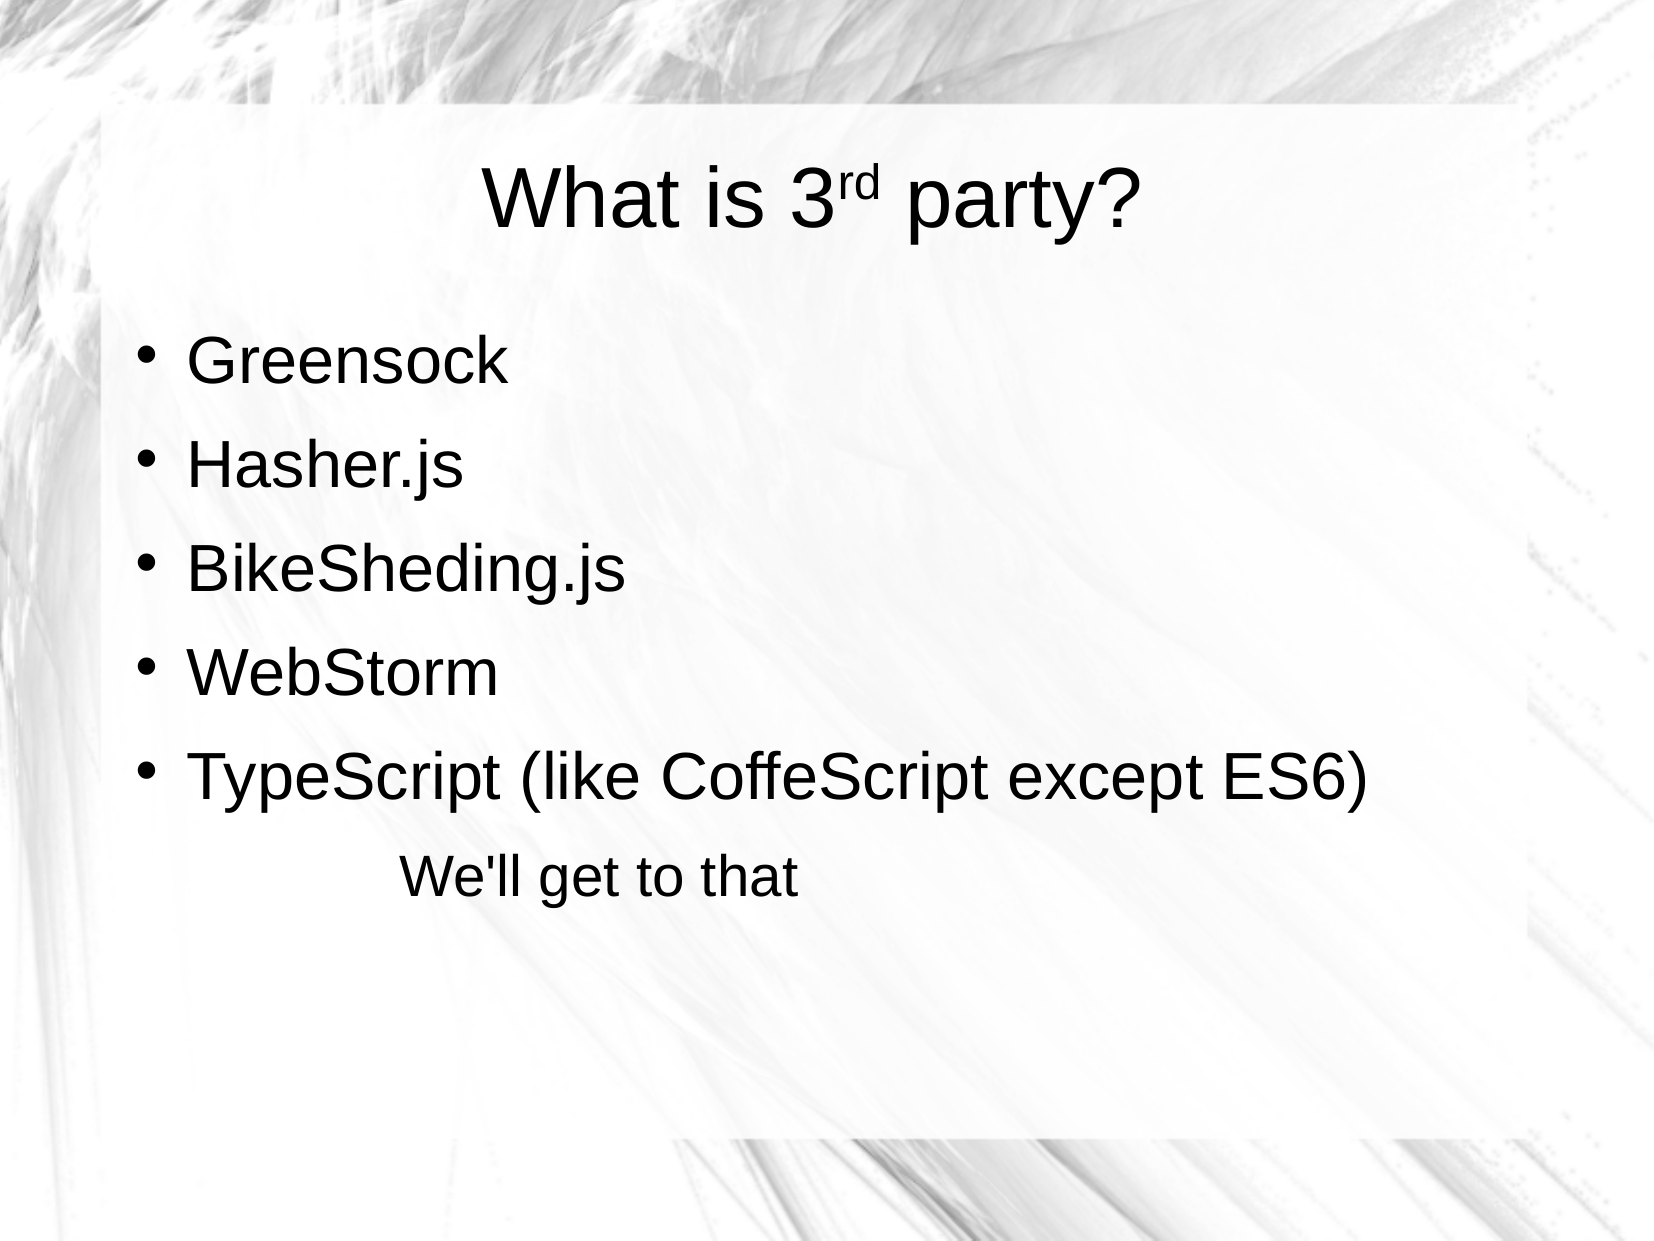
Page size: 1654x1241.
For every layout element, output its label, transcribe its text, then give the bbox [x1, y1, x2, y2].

list Greensock Hasher.js BikeSheding.js WebStorm TypeScript (like CoffeScript except ES6) We'll get to that [118, 319, 1571, 946]
picture [0, 0, 1654, 1241]
title What is 3rd party? [118, 112, 1506, 281]
